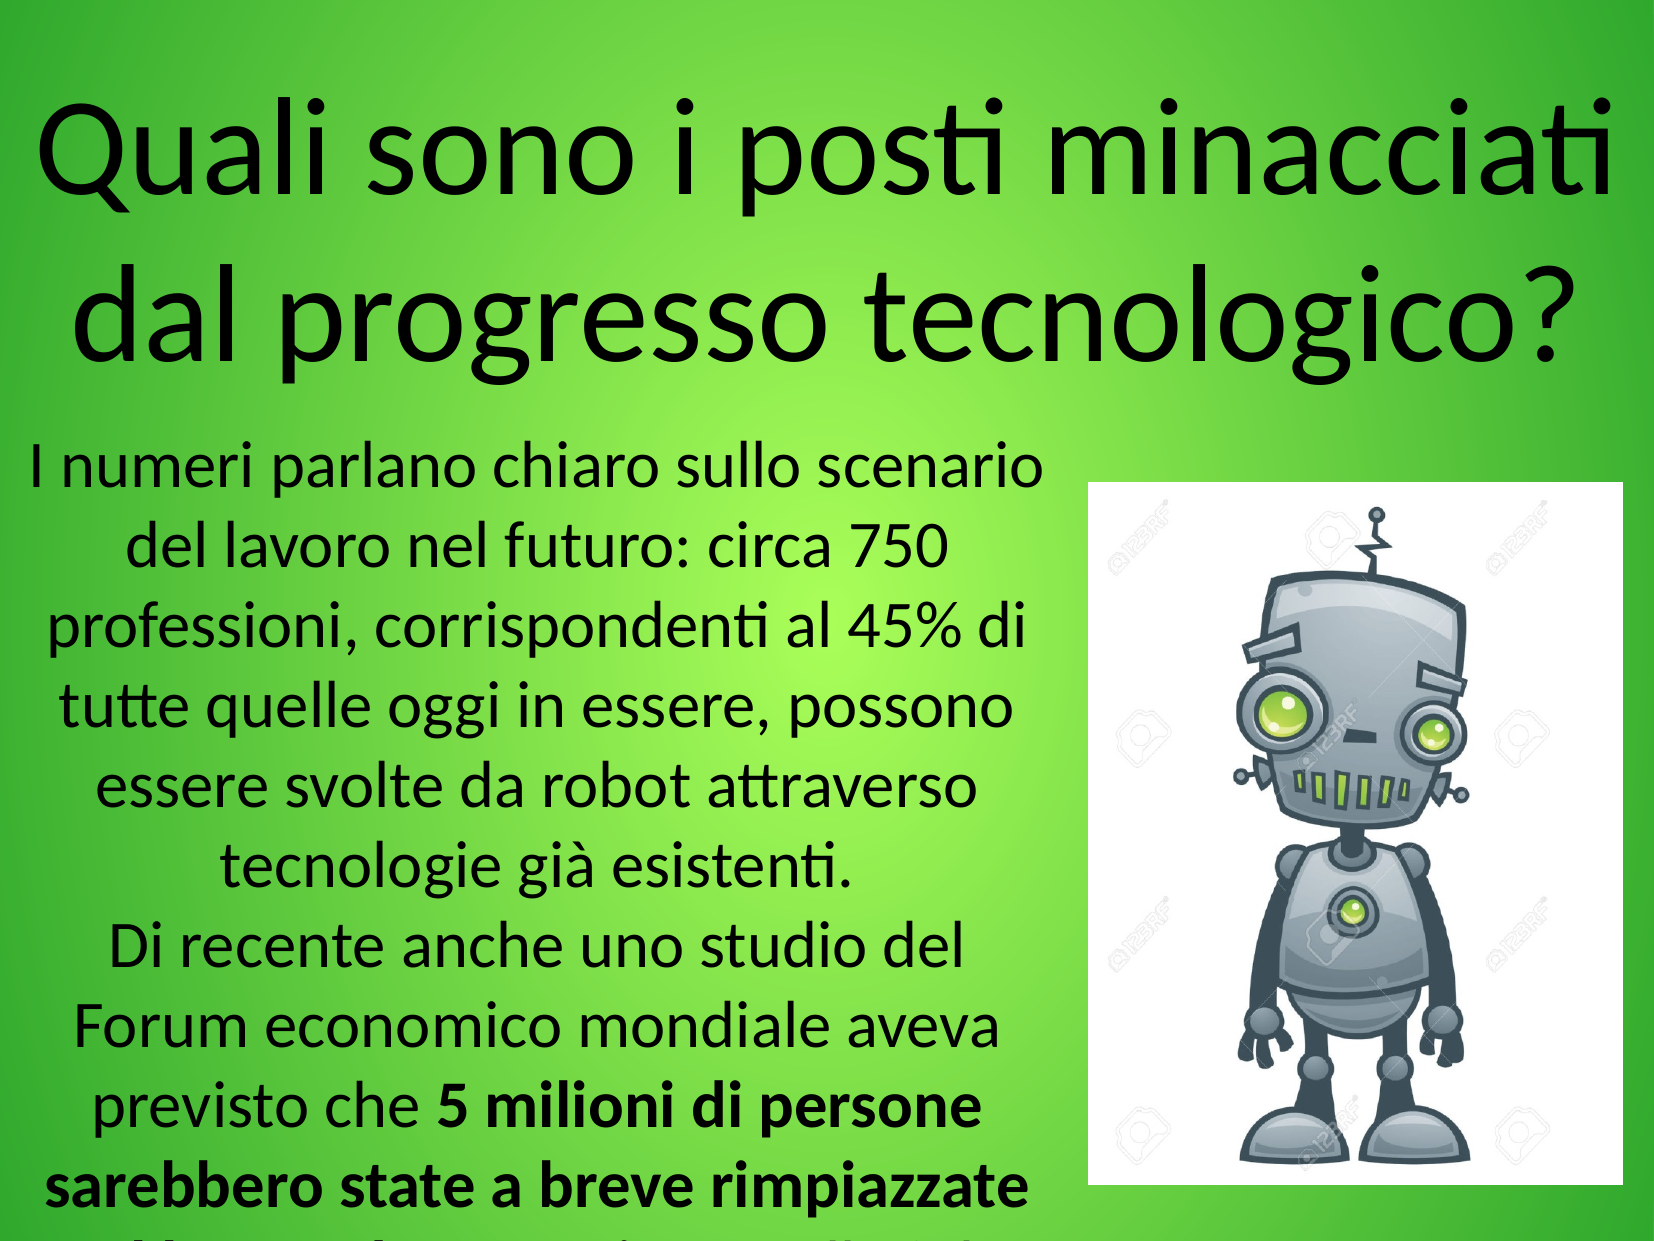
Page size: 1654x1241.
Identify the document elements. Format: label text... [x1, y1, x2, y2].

subtitle I numeri parlano chiaro sullo scenario del lavoro nel futuro: circa 750 professioni, corrispondenti al 45% di tutte quelle oggi in essere, possono essere svolte da robot attraverso tecnologie già esistenti. Di recente anche uno studio del Forum economico mondiale aveva previsto che 5 milioni di persone sarebbero state a breve rimpiazzate sul lavoro da automi controllati da algoritmi. Ma non tutti i settori lavorativi, appunto, sono a rischio in egual misura. [0, 413, 1075, 1241]
picture [1088, 482, 1623, 1185]
title Quali sono i posti minacciati dal progresso tecnologico? [0, 82, 1654, 472]
